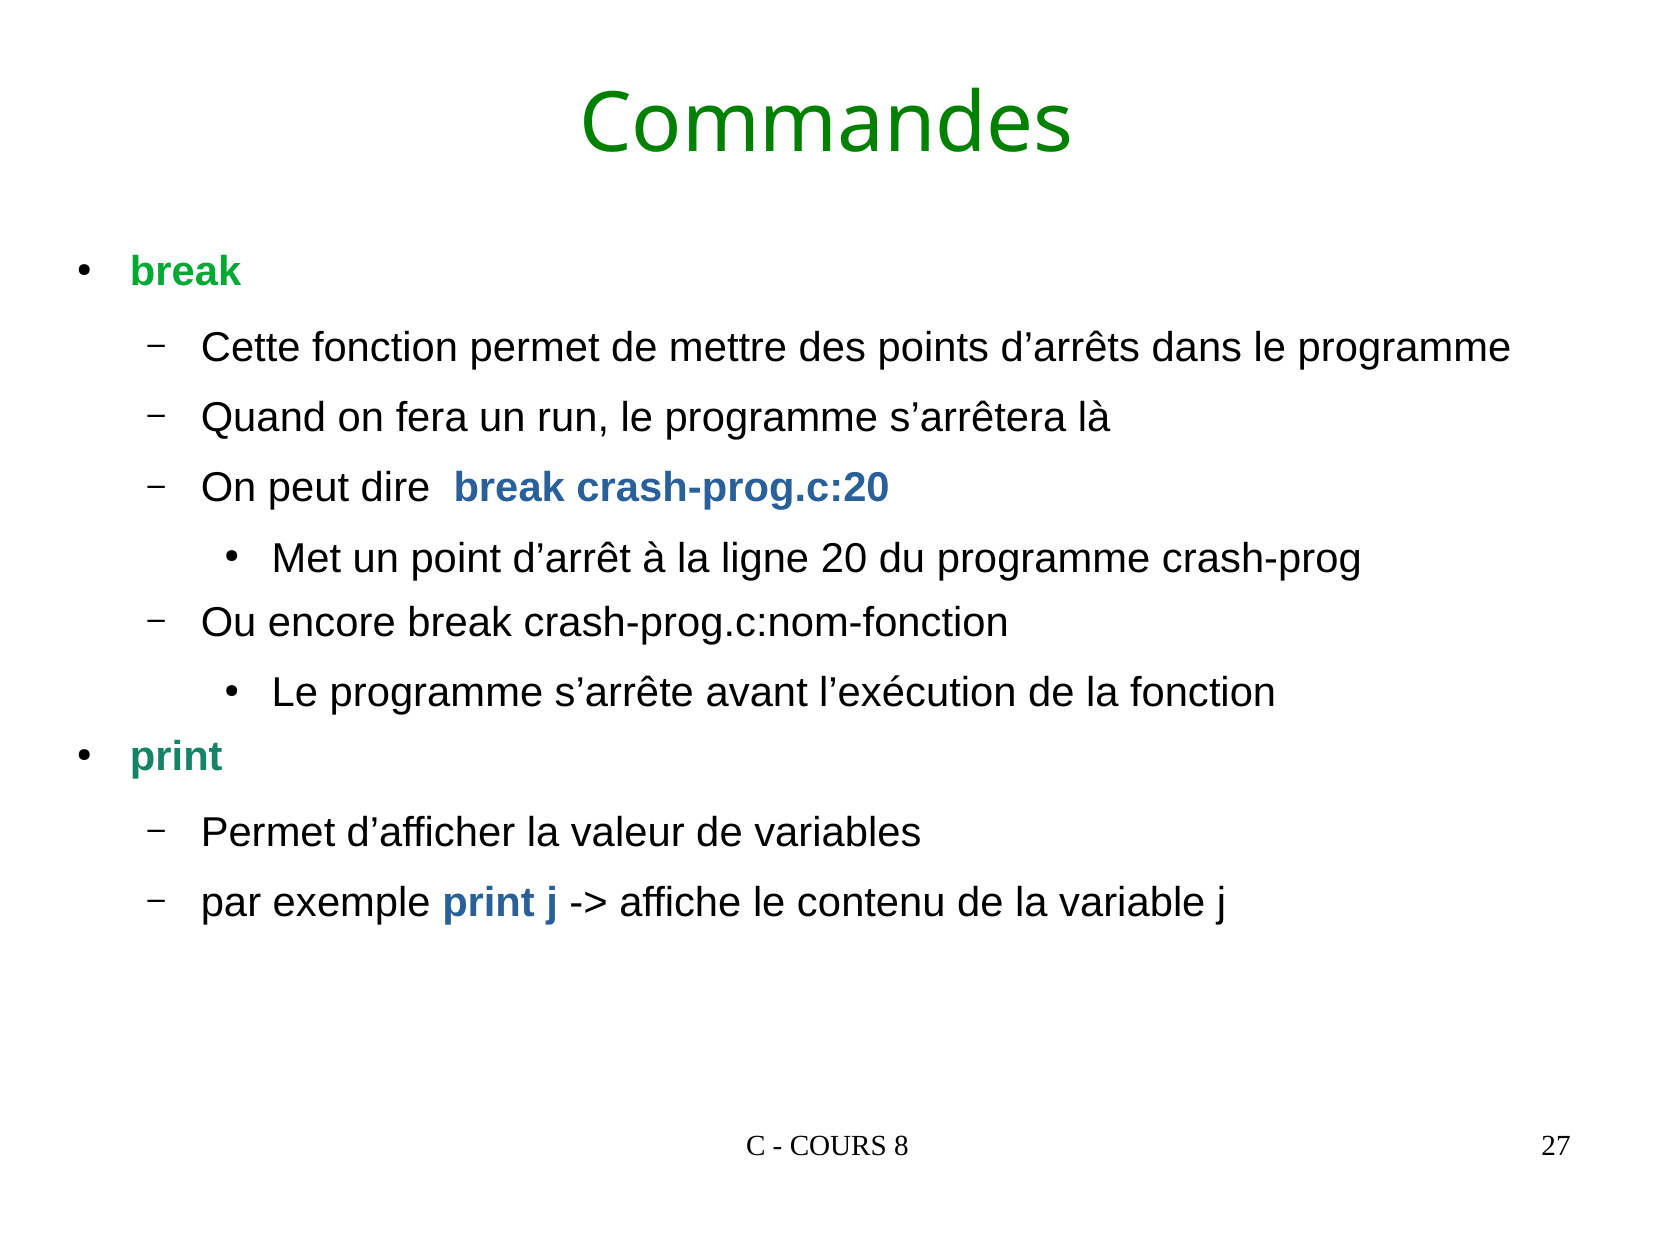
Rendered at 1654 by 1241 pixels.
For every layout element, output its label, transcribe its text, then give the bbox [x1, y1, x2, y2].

list break Cette fonction permet de mettre des points d’arrêts dans le programme Quand on fera un run, le programme s’arrêtera là On peut dire break crash-prog.c:20 Met un point d’arrêt à la ligne 20 du programme crash-prog Ou encore break crash-prog.c:nom-fonction Le programme s’arrête avant l’exécution de la fonction print Permet d’afficher la valeur de variables par exemple print j -> affiche le contenu de la variable j [59, 248, 1548, 1063]
title Commandes [82, 49, 1571, 189]
